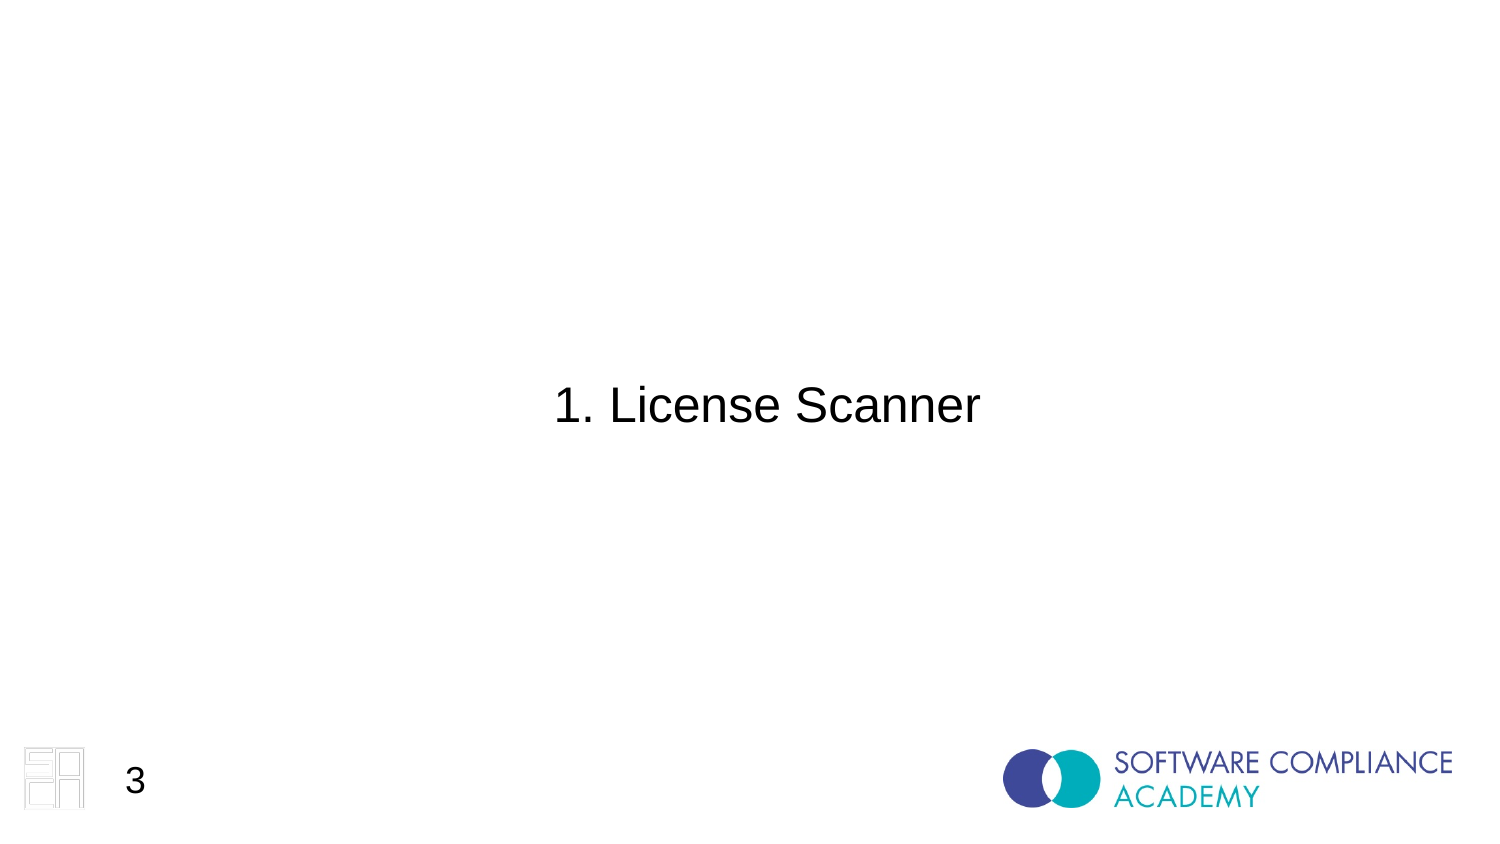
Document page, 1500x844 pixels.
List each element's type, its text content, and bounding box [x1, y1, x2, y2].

picture [23, 746, 86, 811]
picture [1003, 749, 1452, 808]
text_box 1. License Scanner [88, 186, 1447, 620]
